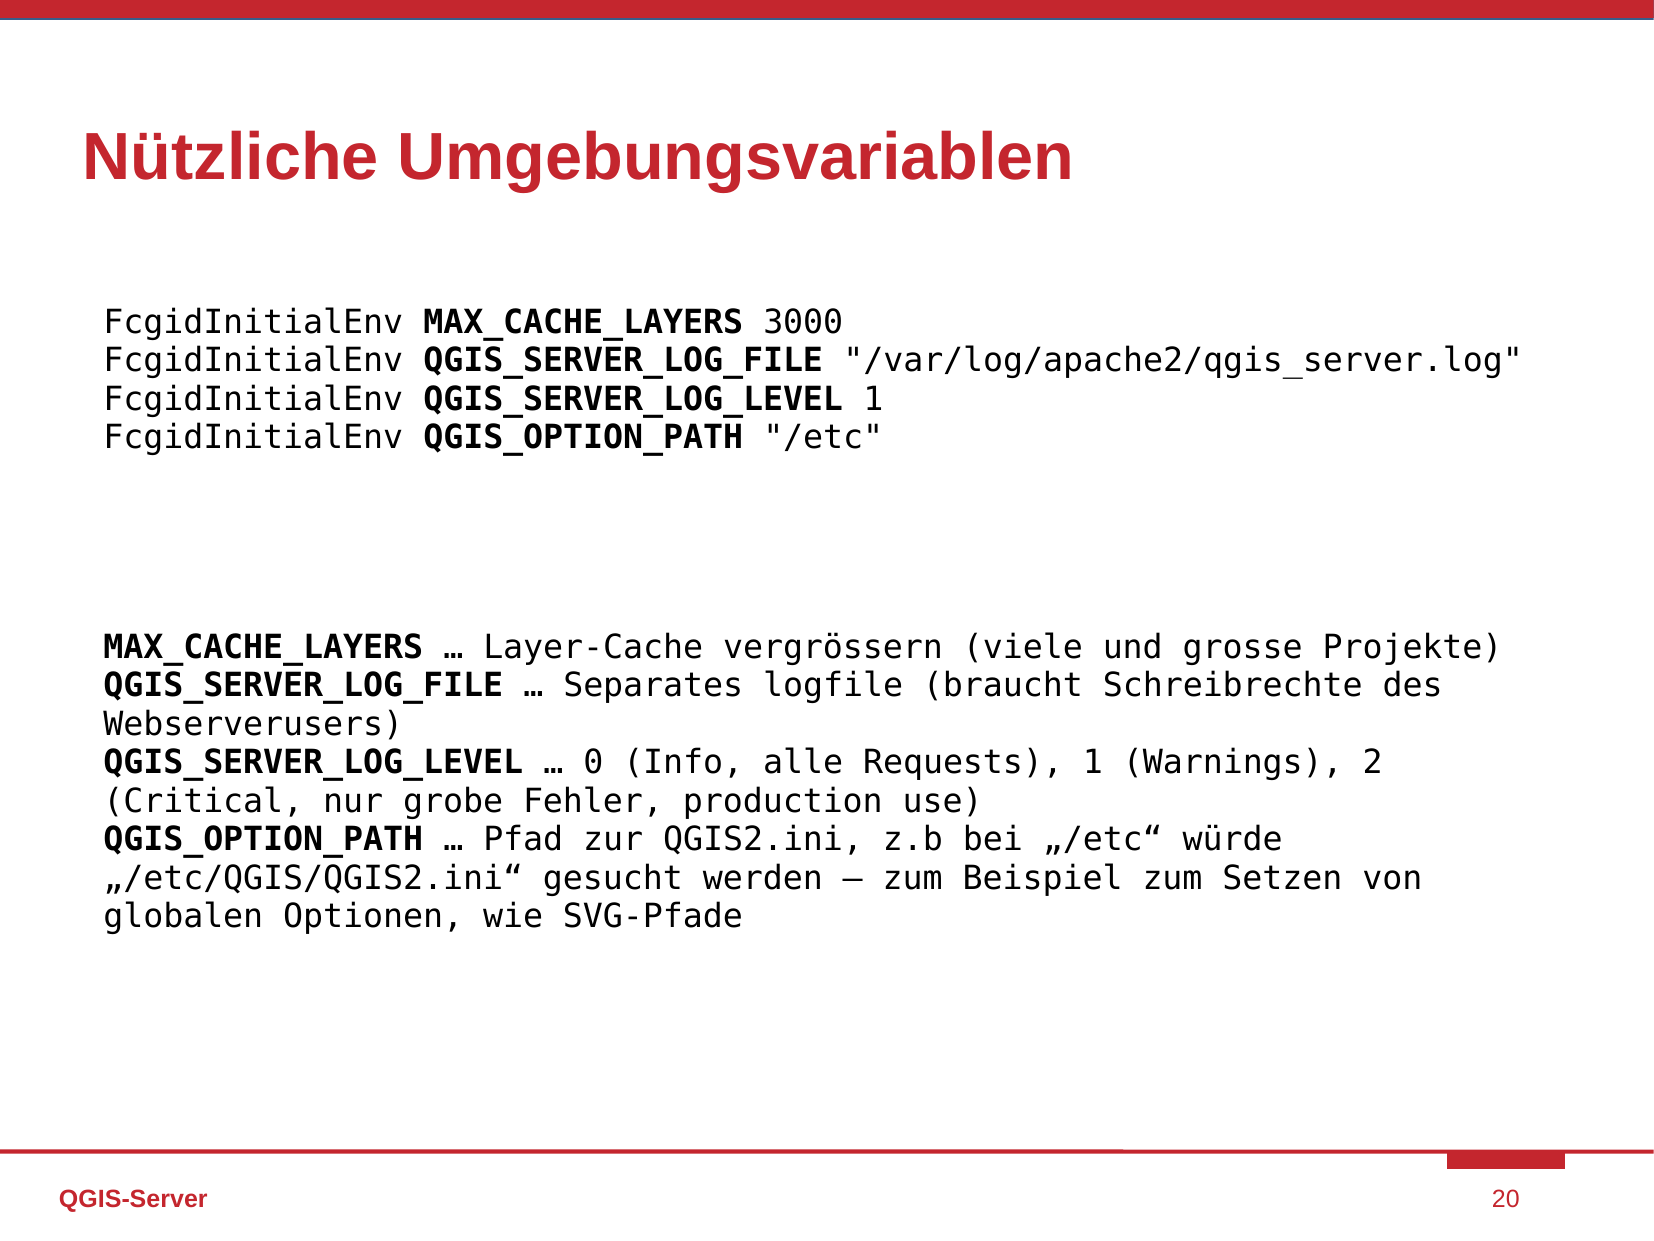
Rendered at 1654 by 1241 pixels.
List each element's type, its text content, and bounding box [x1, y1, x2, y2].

text_box MAX_CACHE_LAYERS … Layer-Cache vergrössern (viele und grosse Projekte) QGIS_SERVER_LOG_FILE … Separates logfile (braucht Schreibrechte des Webserverusers) QGIS_SERVER_LOG_LEVEL … 0 (Info, alle Requests), 1 (Warnings), 2 (Critical, nur grobe Fehler, production use) QGIS_OPTION_PATH … Pfad zur QGIS2.ini, z.b bei „/etc“ würde „/etc/QGIS/QGIS2.ini“ gesucht werden – zum Beispiel zum Setzen von globalen Optionen, wie SVG-Pfade [88, 620, 1536, 947]
text_box <number> [1446, 1182, 1565, 1223]
text_box FcgidInitialEnv MAX_CACHE_LAYERS 3000 FcgidInitialEnv QGIS_SERVER_LOG_FILE "/var/log/apache2/qgis_server.log" FcgidInitialEnv QGIS_SERVER_LOG_LEVEL 1 FcgidInitialEnv QGIS_OPTION_PATH "/etc" [88, 295, 1625, 505]
title Nützliche Umgebungsvariablen [82, 49, 1571, 257]
text_box QGIS-Server [59, 1182, 1241, 1223]
